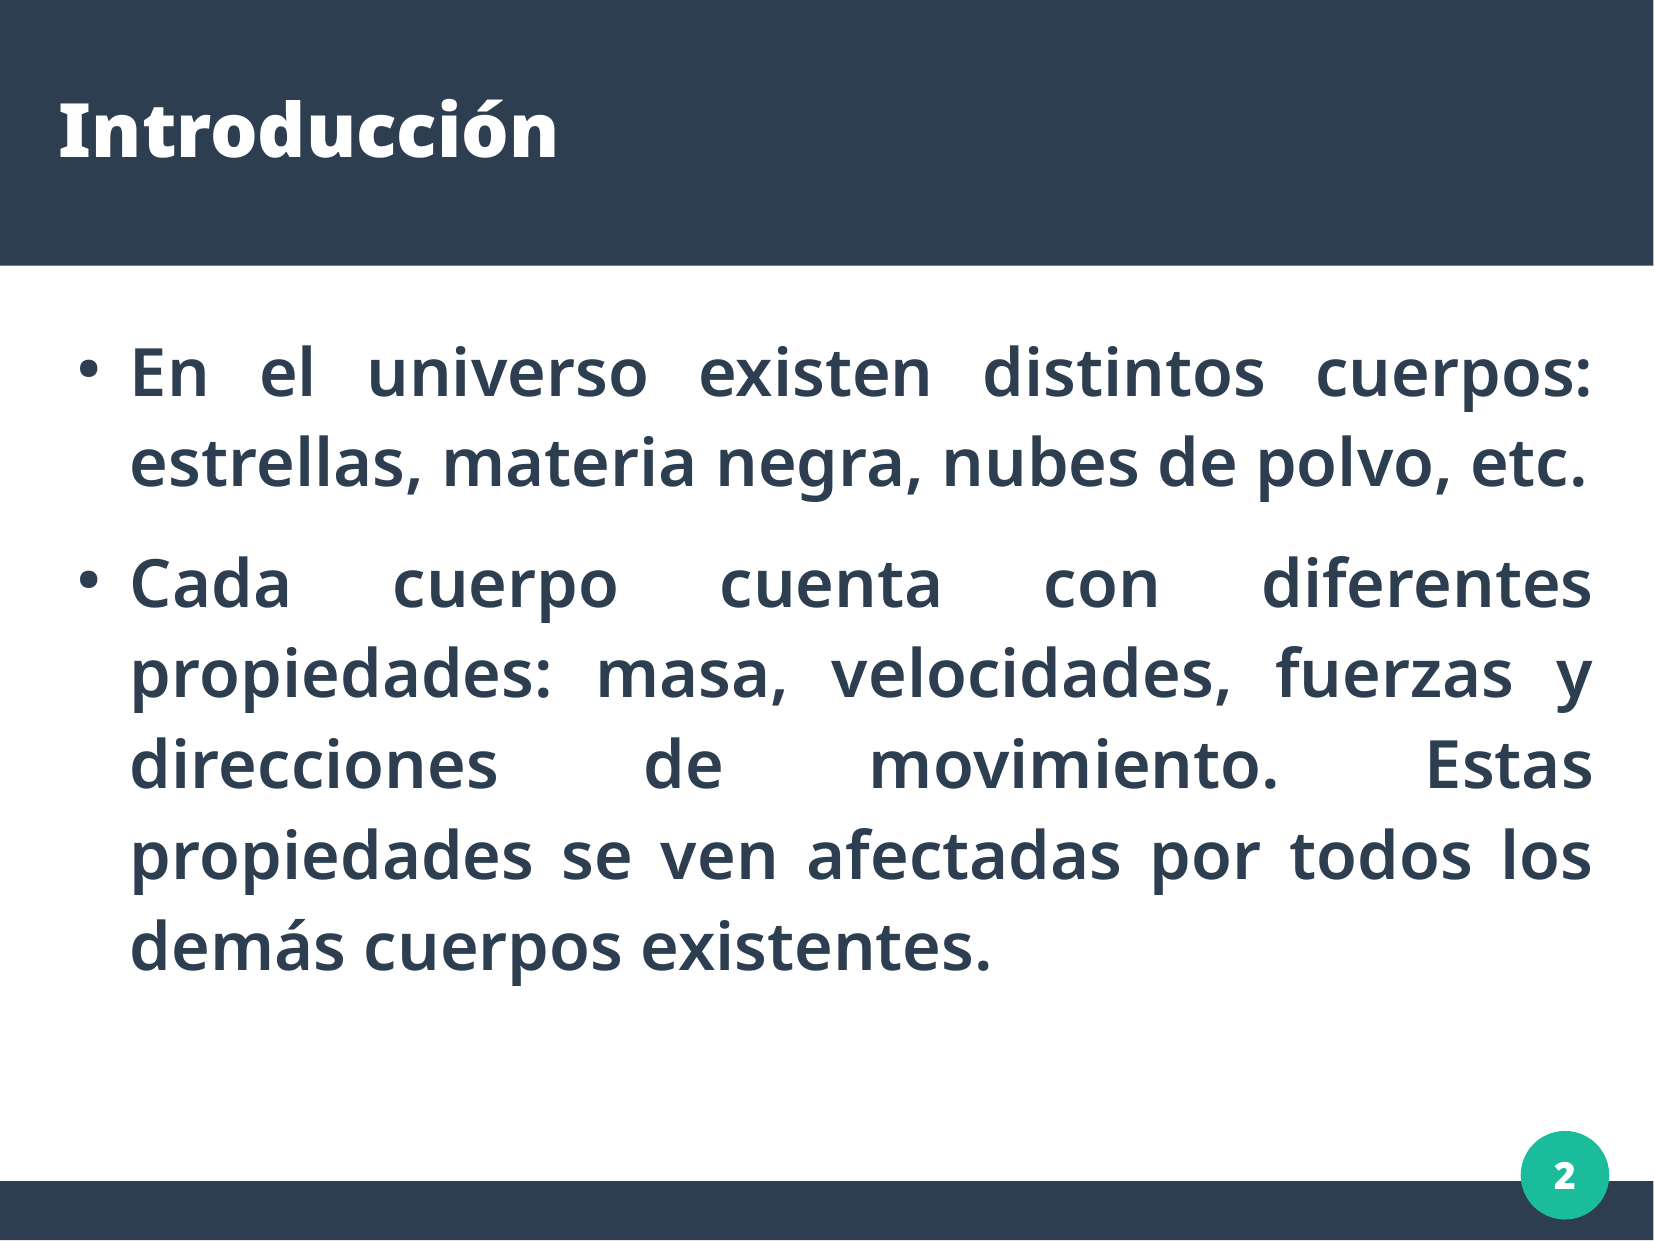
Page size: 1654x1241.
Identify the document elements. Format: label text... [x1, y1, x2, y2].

list En el universo existen distintos cuerpos: estrellas, materia negra, nubes de polvo, etc. Cada cuerpo cuenta con diferentes propiedades: masa, velocidades, fuerzas y direcciones de movimiento. Estas propiedades se ven afectadas por todos los demás cuerpos existentes. [59, 324, 1595, 1152]
title Introducción [59, 49, 1595, 207]
